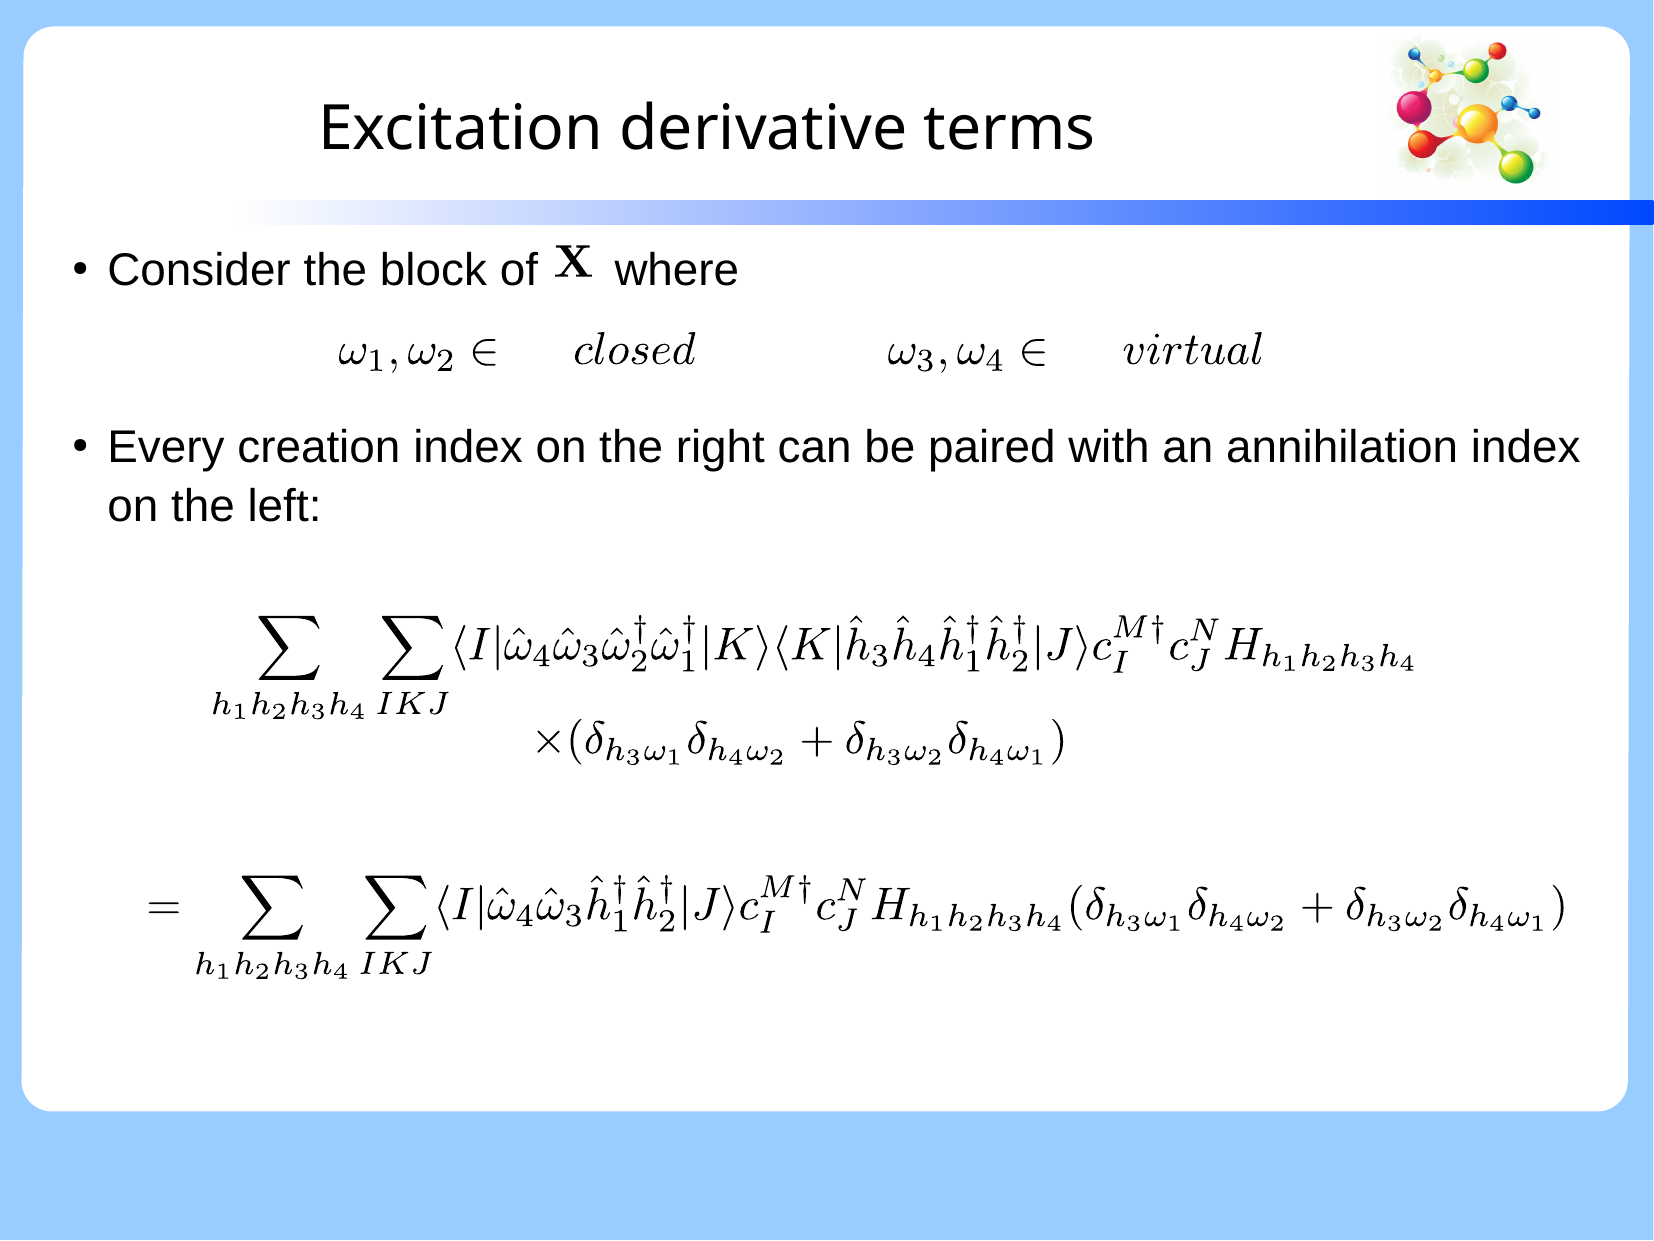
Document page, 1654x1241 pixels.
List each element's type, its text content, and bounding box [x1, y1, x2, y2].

text_box [210, 611, 1415, 766]
text_box [338, 332, 696, 373]
title Excitation derivative terms [82, 49, 1332, 201]
text_box Consider the block of where Every creation index on the right can be paired with an annihilation index on the left: [57, 229, 1654, 1241]
text_box [887, 332, 1265, 373]
text_box [145, 871, 1568, 980]
text_box [553, 245, 594, 277]
picture [1382, 29, 1556, 195]
